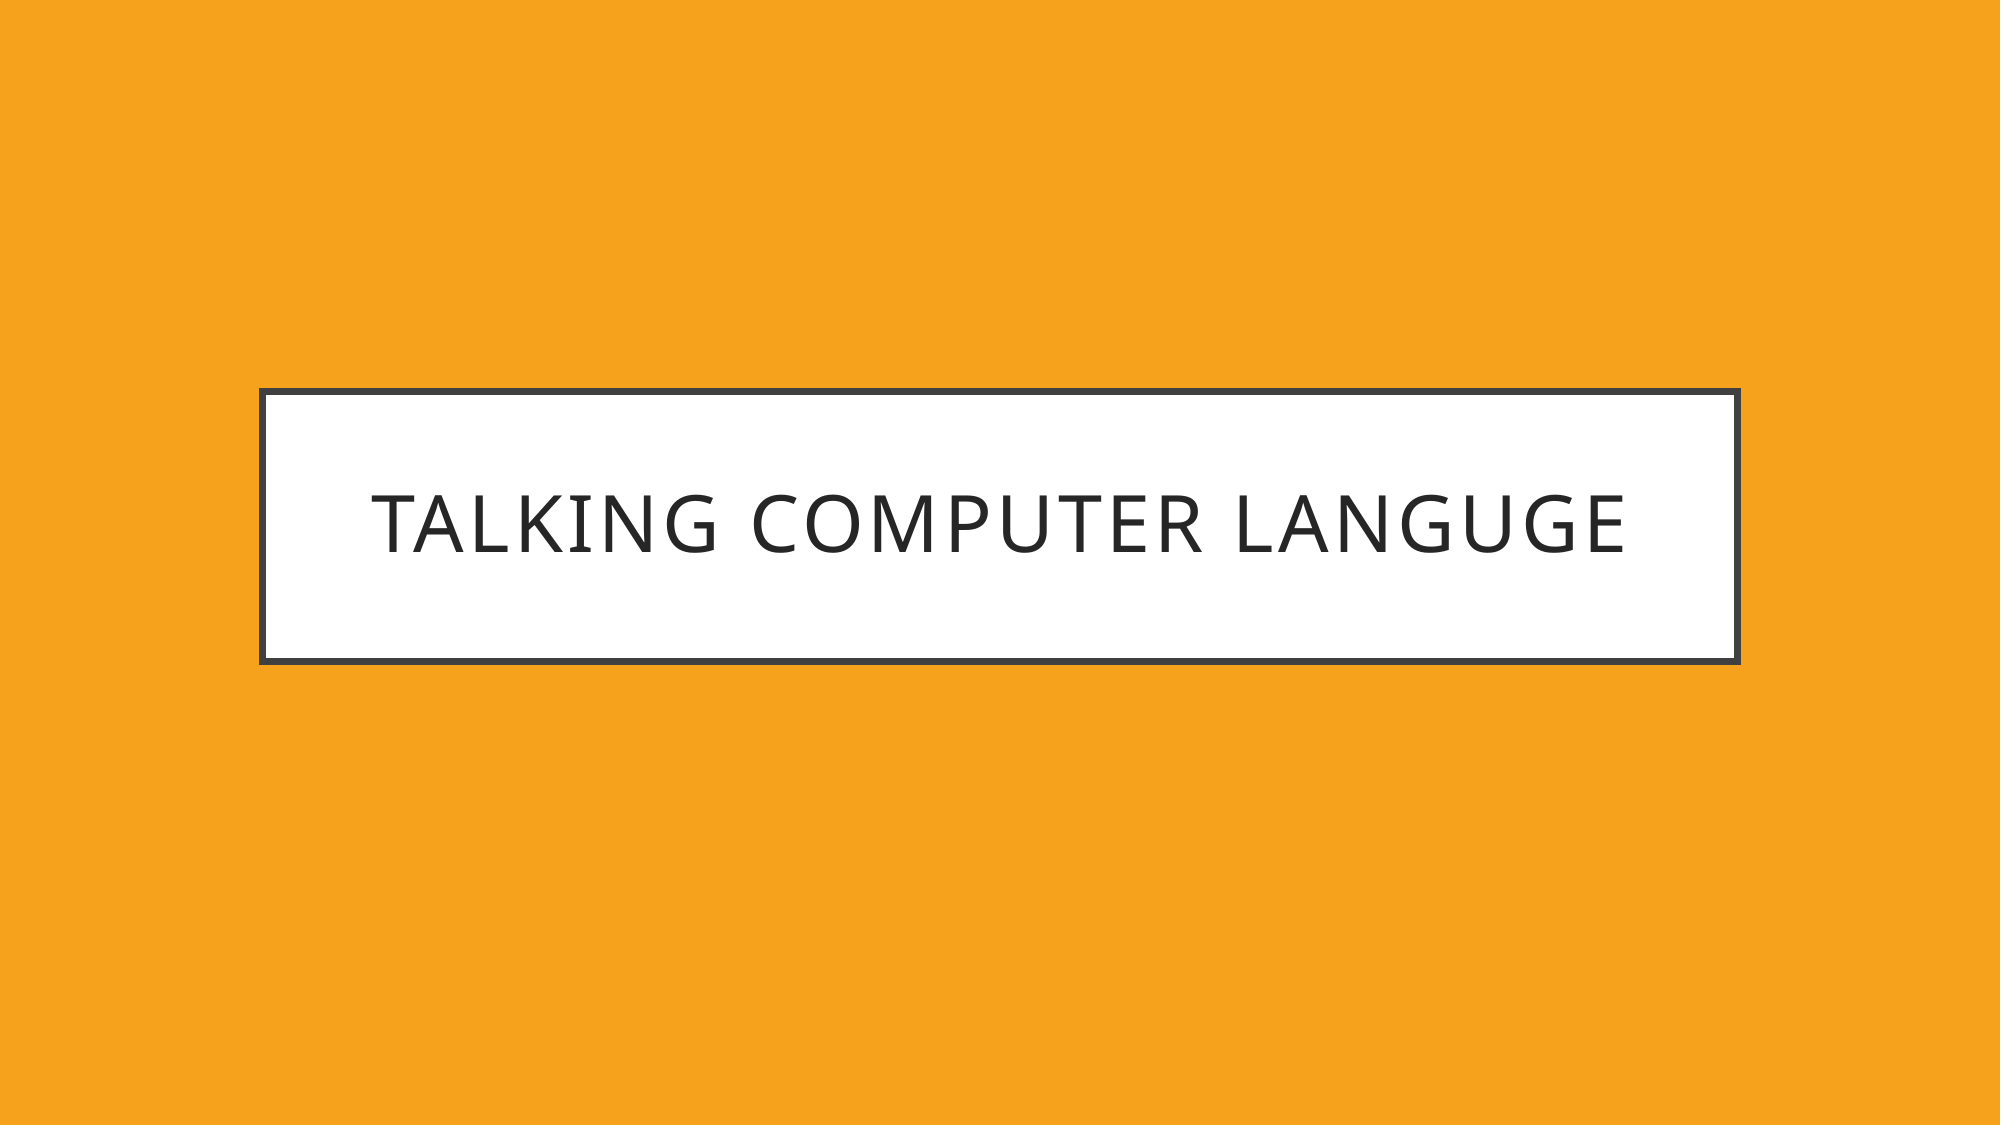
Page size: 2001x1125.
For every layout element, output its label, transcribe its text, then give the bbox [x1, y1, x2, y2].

title Talking computer languge [262, 391, 1738, 662]
